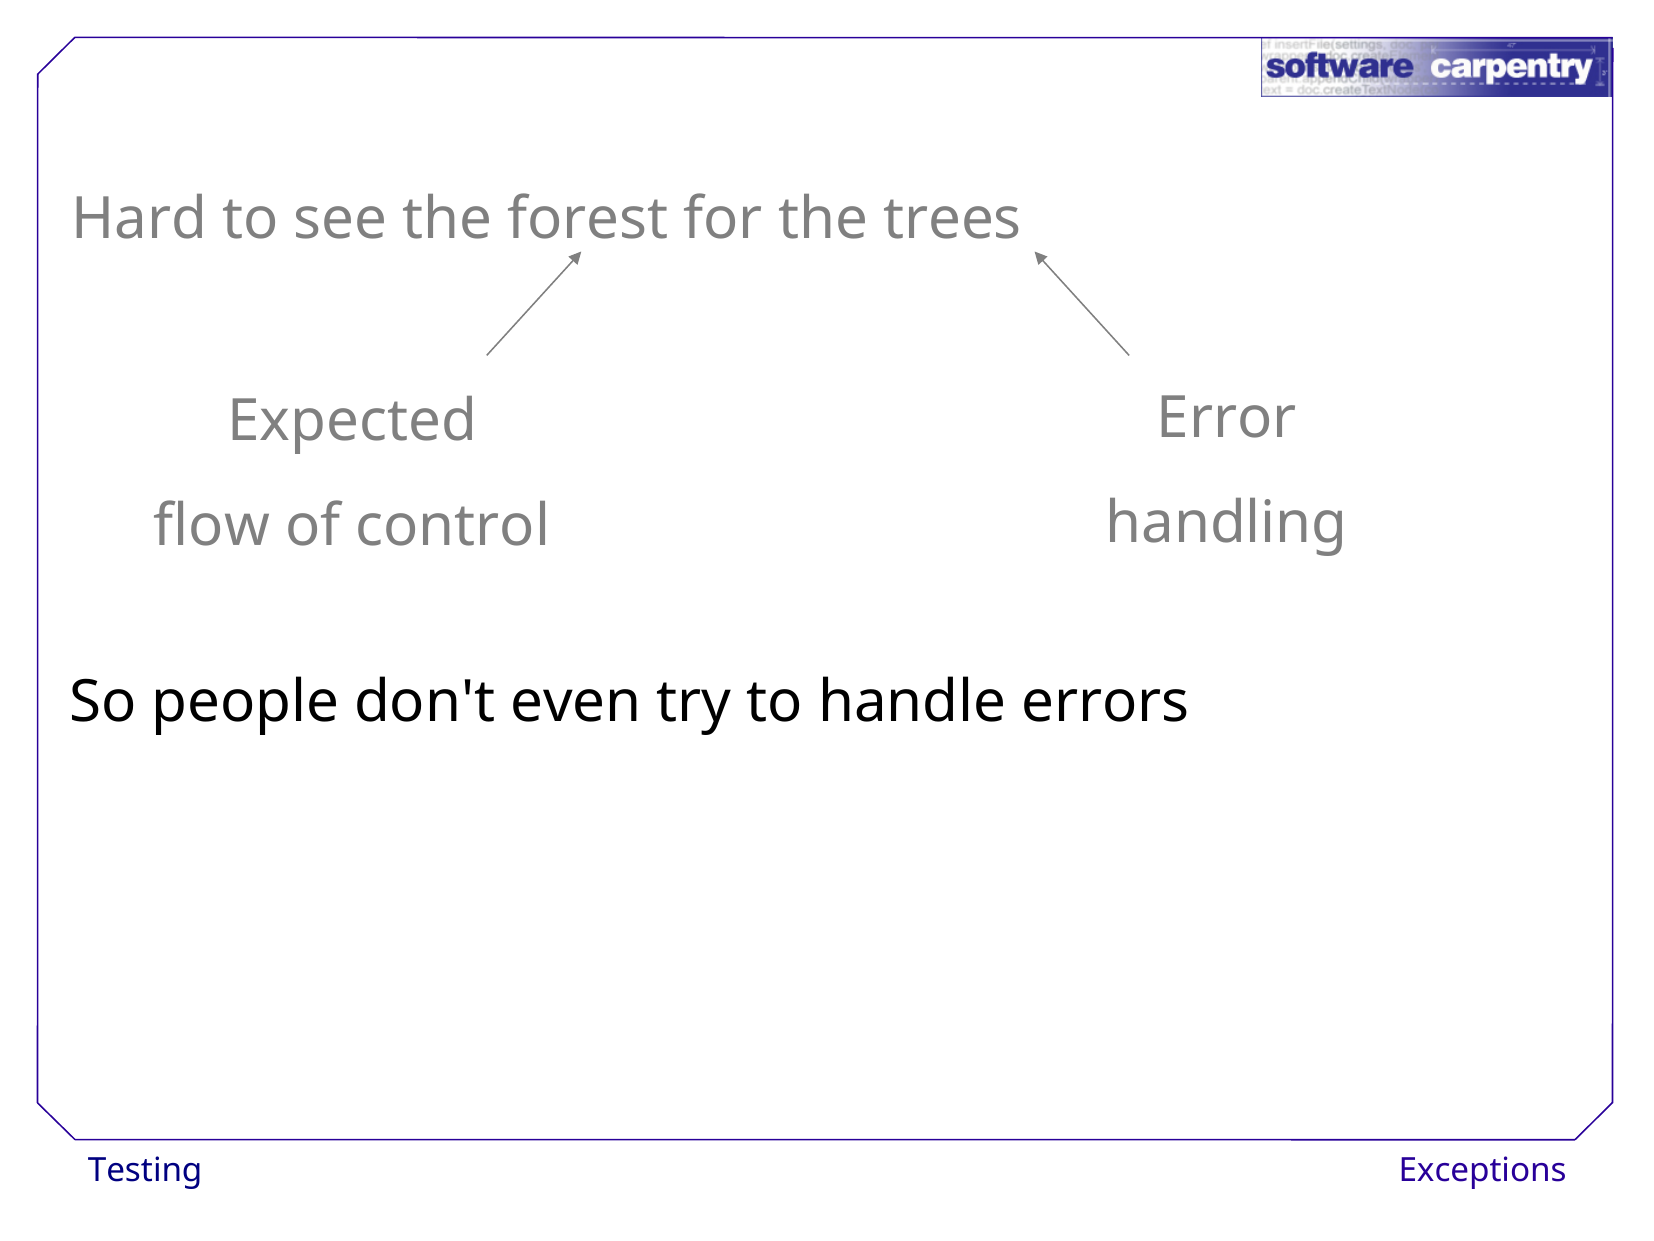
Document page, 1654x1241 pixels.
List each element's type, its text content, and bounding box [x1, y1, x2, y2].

text_box Expected flow of control [64, 338, 641, 565]
text_box Hard to see the forest for the trees [56, 138, 1187, 259]
picture [1261, 39, 1613, 97]
text_box Error handling [1015, 336, 1438, 562]
text_box So people don't even try to handle errors [54, 620, 1355, 741]
